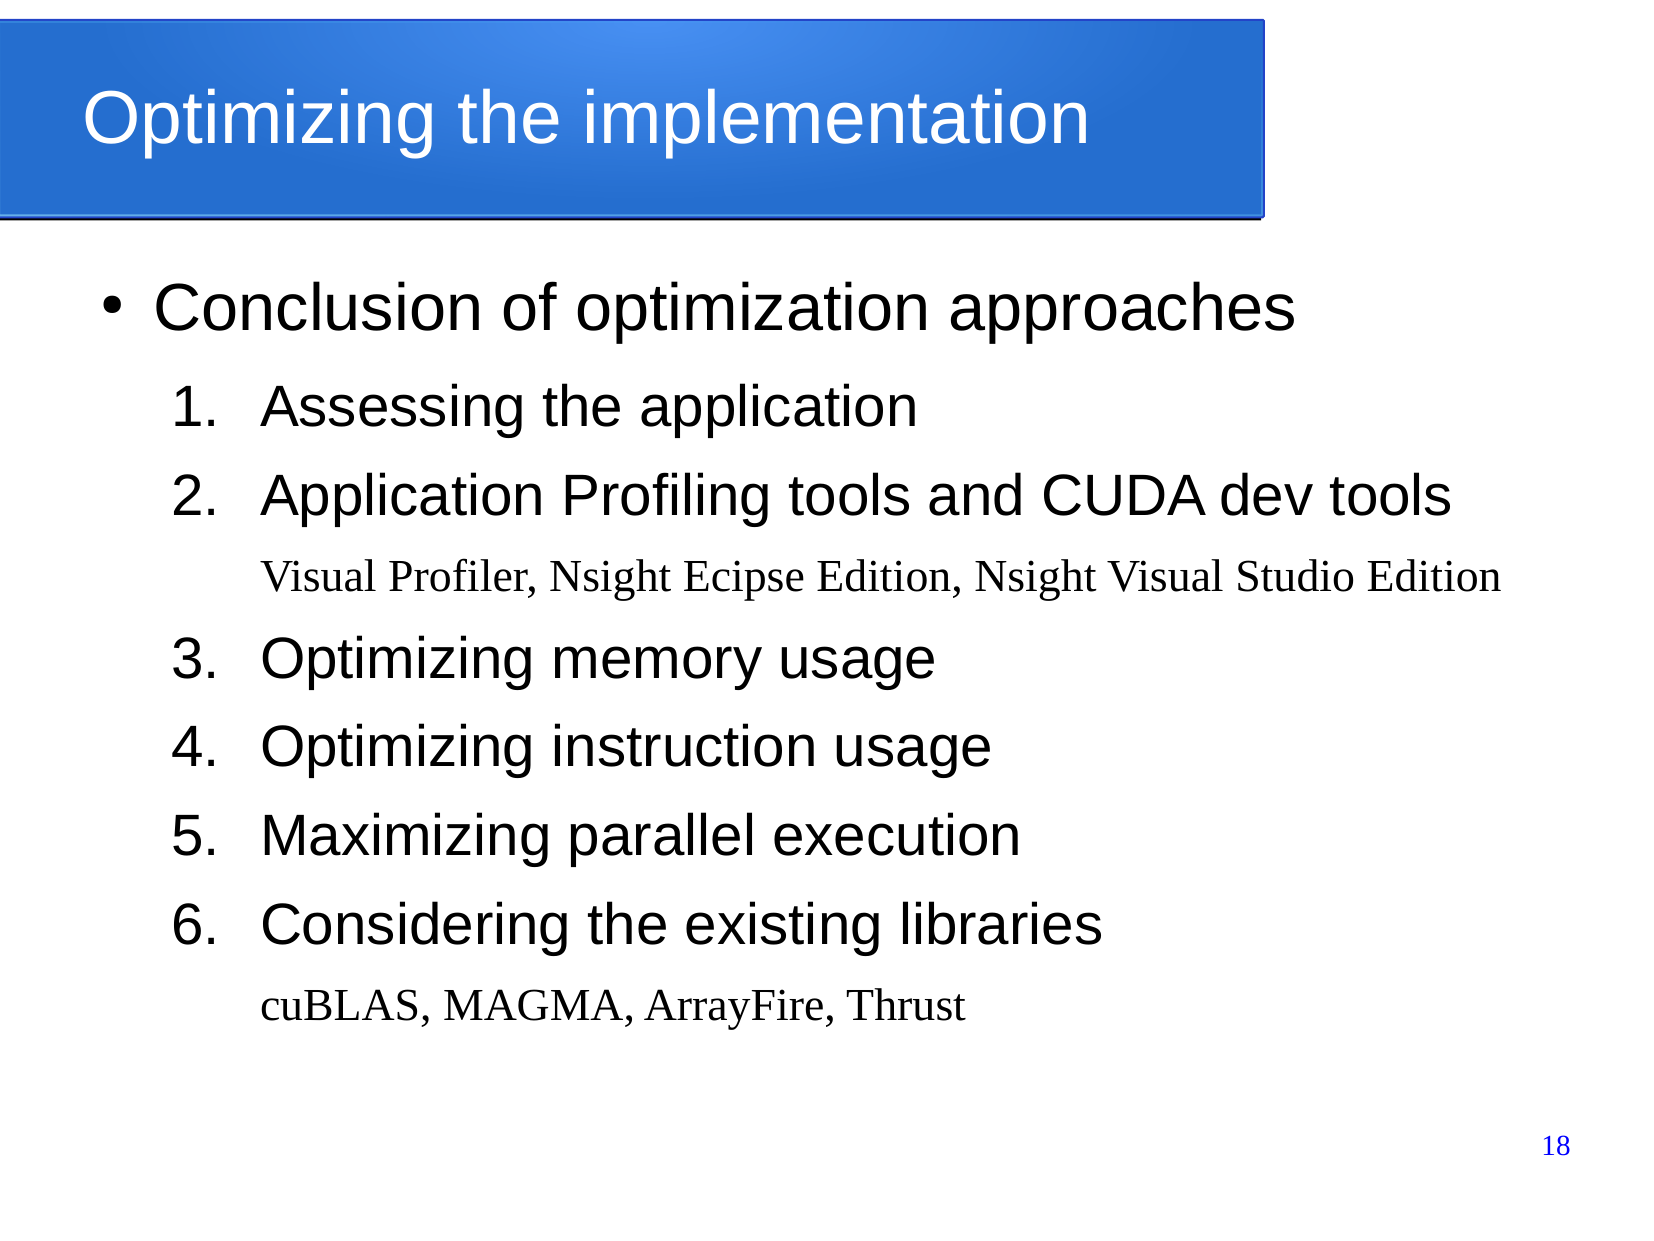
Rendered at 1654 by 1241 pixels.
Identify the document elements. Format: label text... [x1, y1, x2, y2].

list Conclusion of optimization approaches Assessing the application Application Profiling tools and CUDA dev tools Visual Profiler, Nsight Ecipse Edition, Nsight Visual Studio Edition Optimizing memory usage Optimizing instruction usage Maximizing parallel execution Considering the existing libraries cuBLAS, MAGMA, ArrayFire, Thrust [82, 269, 1538, 1201]
title Optimizing the implementation [82, 25, 1250, 211]
